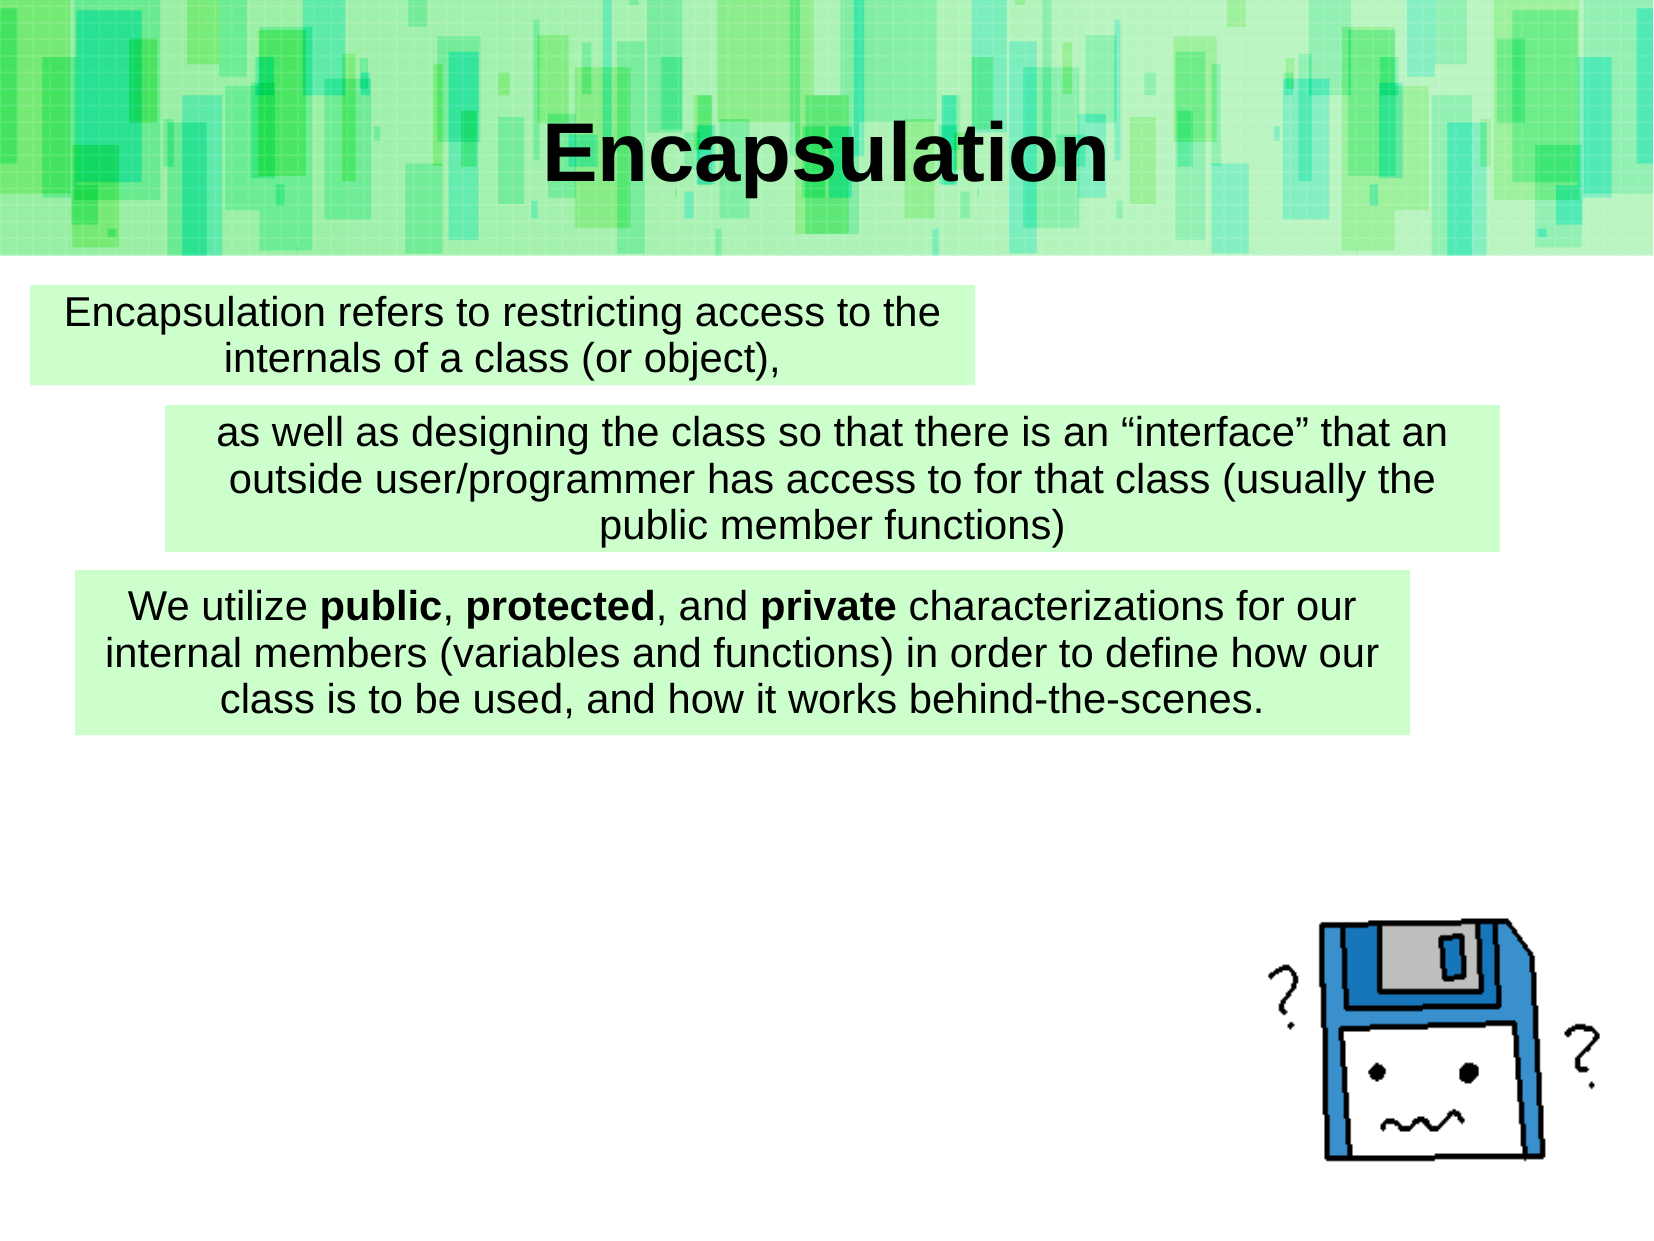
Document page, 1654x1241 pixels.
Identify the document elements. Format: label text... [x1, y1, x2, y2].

picture [0, 0, 1654, 1241]
text_box Encapsulation refers to restricting access to the internals of a class (or object), [30, 285, 976, 386]
text_box as well as designing the class so that there is an “interface” that an outside user/programmer has access to for that class (usually the public member functions) [165, 405, 1501, 553]
text_box We utilize public, protected, and private characterizations for our internal members (variables and functions) in order to define how our class is to be used, and how it works behind-the-scenes. [75, 570, 1411, 736]
title Encapsulation [82, 49, 1571, 257]
